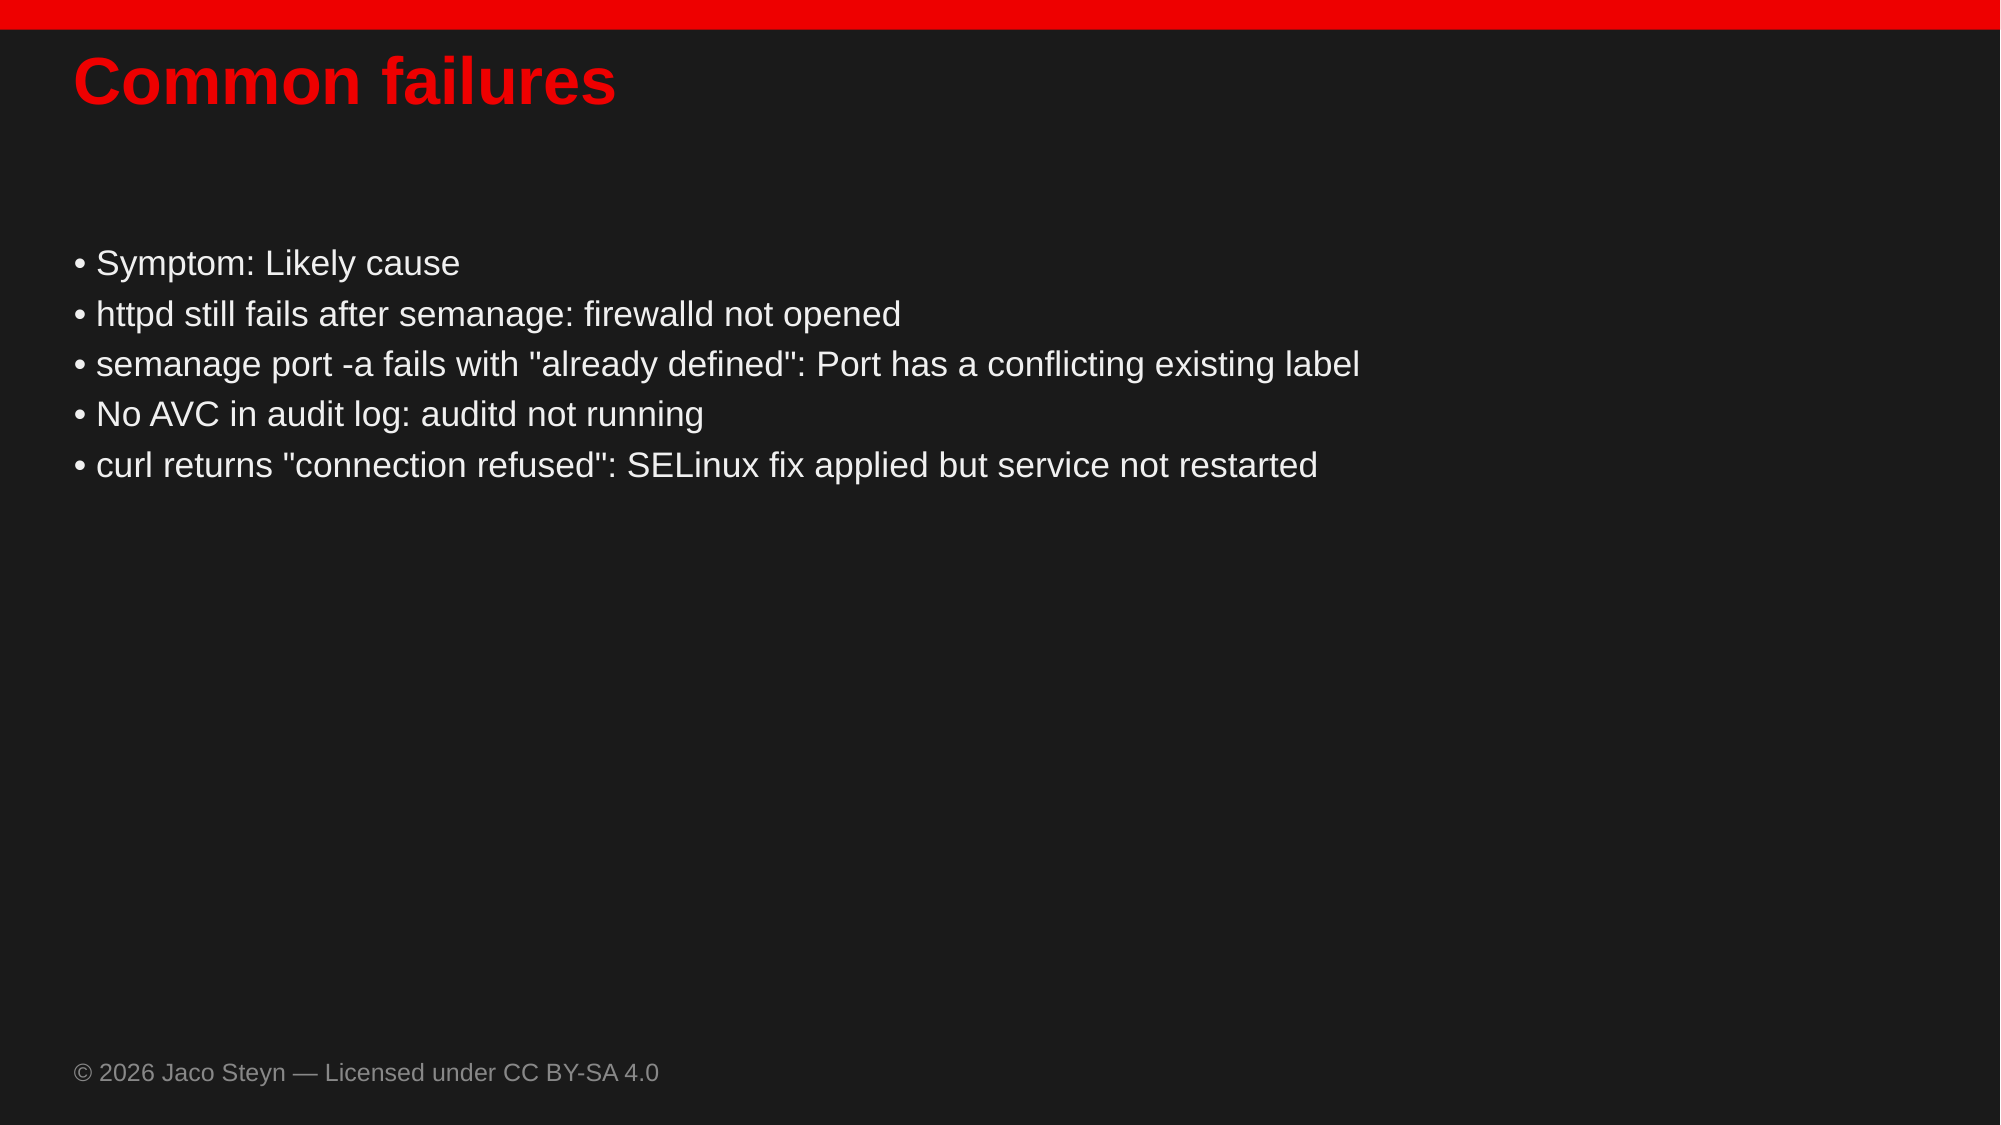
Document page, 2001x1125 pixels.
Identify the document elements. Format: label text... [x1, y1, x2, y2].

text_box Common failures [59, 36, 1942, 208]
text_box © 2026 Jaco Steyn — Licensed under CC BY-SA 4.0 [59, 1051, 1942, 1093]
text_box [0, 0, 2001, 30]
text_box • Symptom: Likely cause • httpd still fails after semanage: firewalld not opened • semanage port -a fails with "already defined": Port has a conflicting existing label • No AVC in audit log: auditd not running • curl returns "connection refused": SELinux fix applied but service not restarted [59, 236, 1942, 1037]
